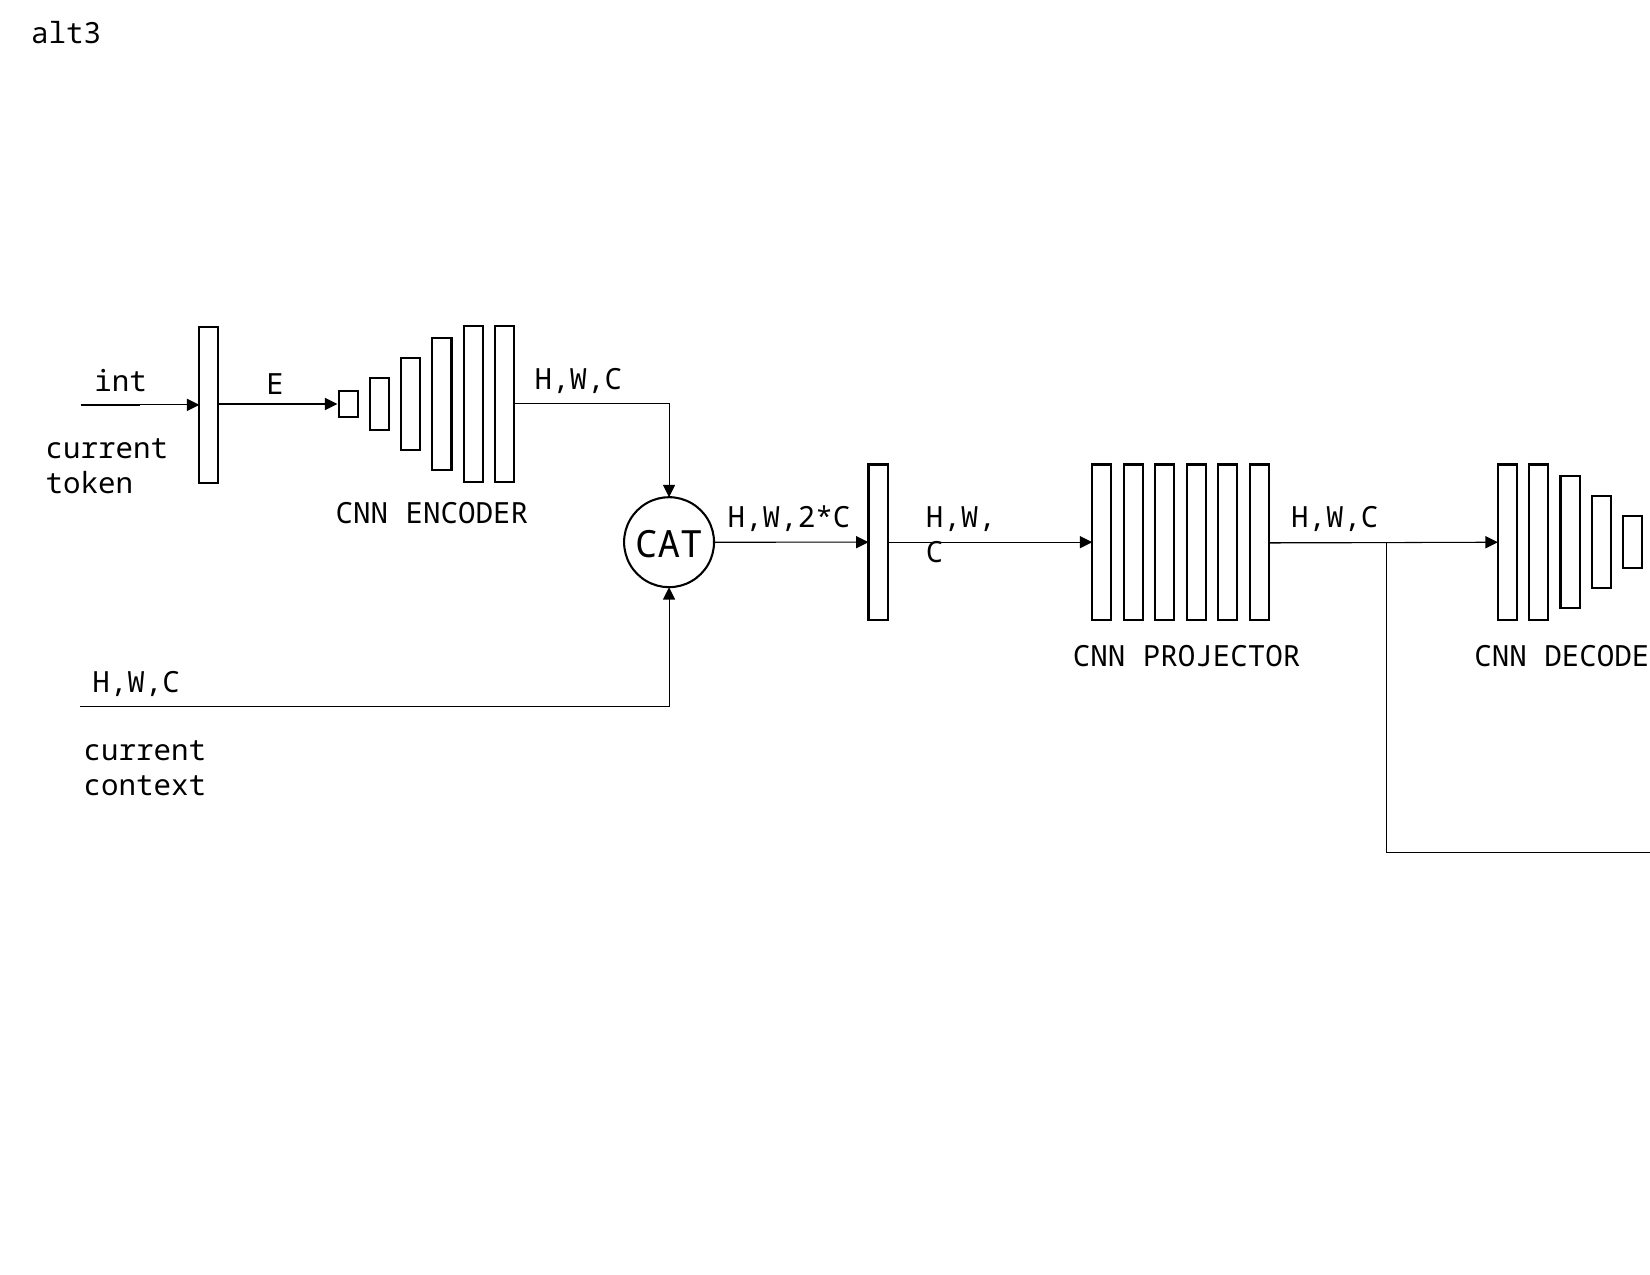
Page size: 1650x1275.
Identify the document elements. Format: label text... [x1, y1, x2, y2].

text_box CNN DECODER [1459, 629, 1650, 680]
text_box CAT [624, 497, 715, 588]
text_box current context [68, 723, 221, 809]
text_box int [79, 354, 162, 405]
text_box E [251, 357, 299, 408]
text_box H,W,C [77, 655, 195, 706]
text_box H,W,C [911, 490, 1023, 542]
text_box CNN PROJECTOR [1058, 629, 1316, 680]
text_box H,W,C [911, 543, 1023, 576]
text_box current token [30, 422, 184, 508]
text_box H,W,C [519, 353, 637, 404]
text_box H,W,2*C [712, 490, 866, 541]
text_box CNN ENCODER [320, 486, 544, 537]
text_box H,W,C [1276, 490, 1394, 541]
text_box alt3 [16, 7, 116, 58]
